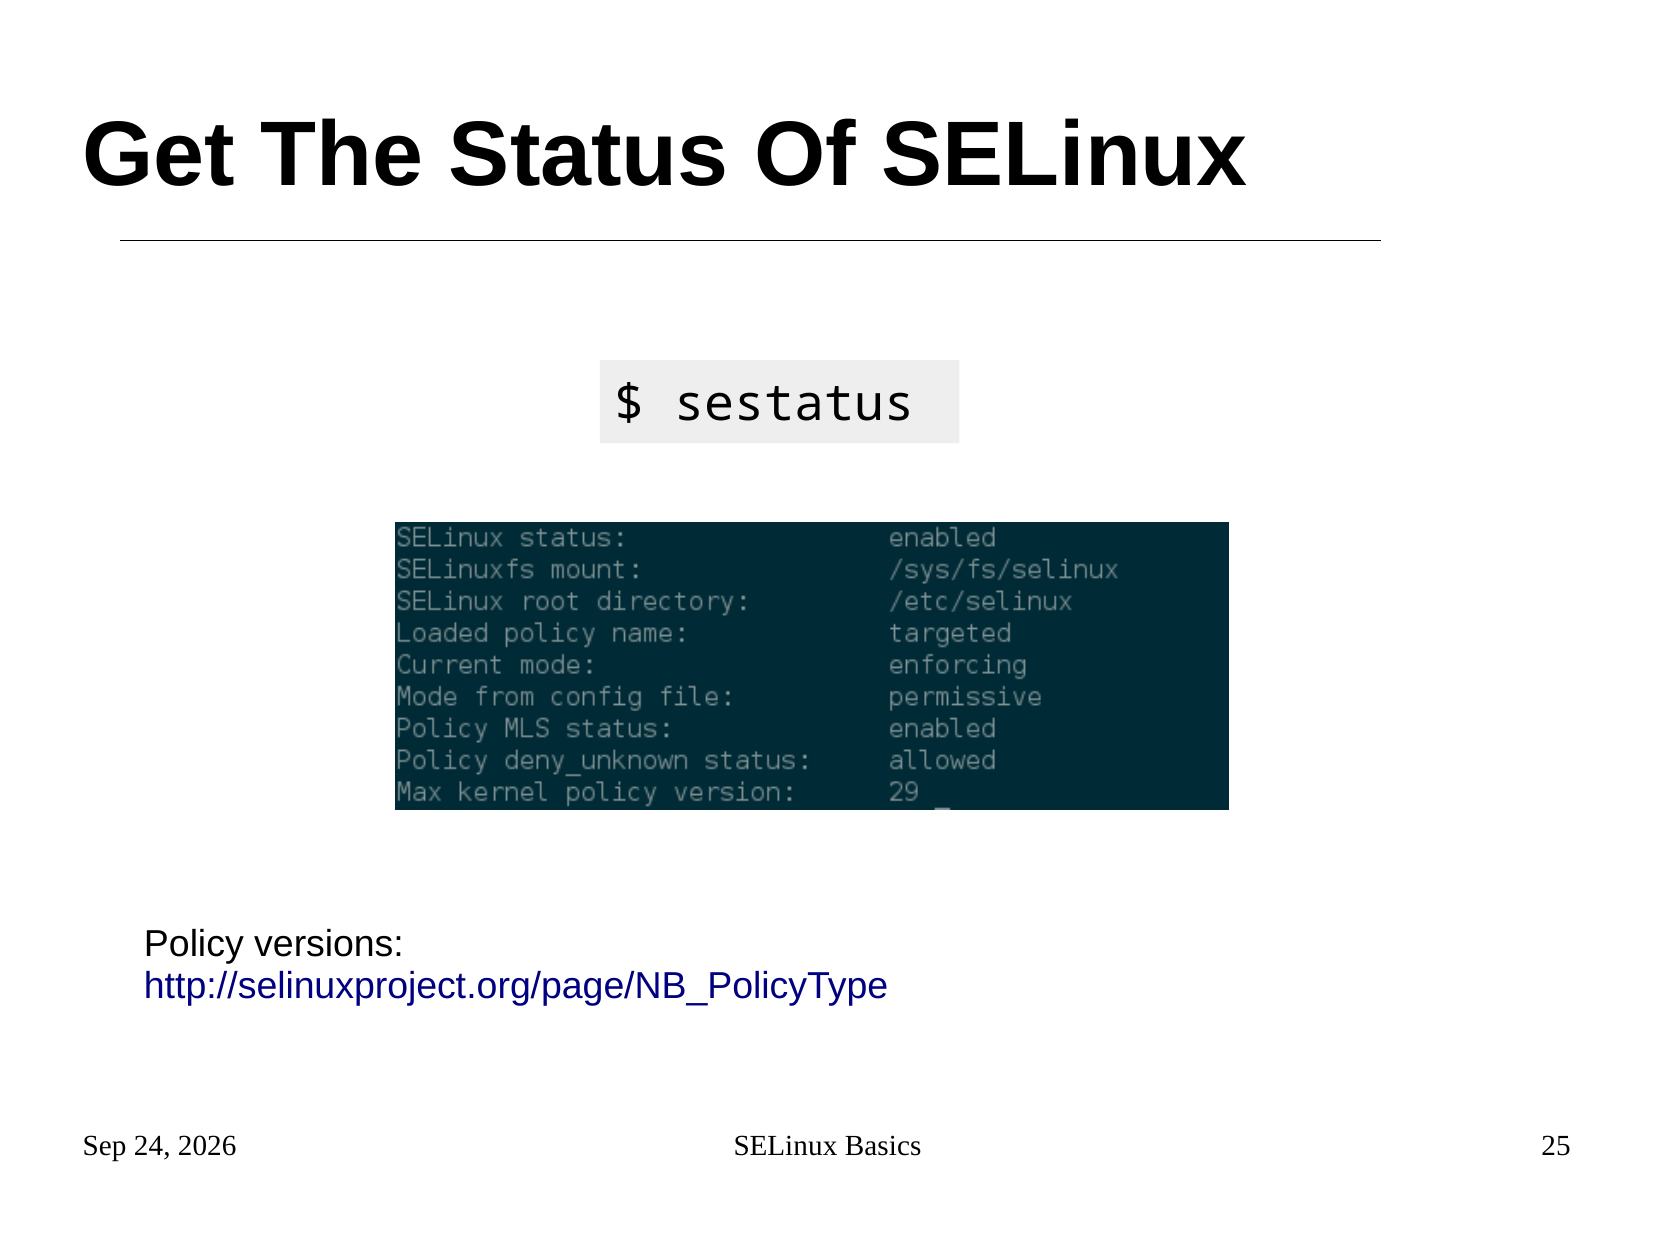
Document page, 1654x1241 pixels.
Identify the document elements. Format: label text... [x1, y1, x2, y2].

picture [614, 782, 625, 801]
text_box $ sestatus [599, 360, 960, 433]
picture [506, 691, 517, 705]
picture [675, 787, 687, 801]
picture [937, 527, 948, 546]
picture [460, 628, 471, 642]
picture [998, 686, 1010, 705]
picture [891, 624, 900, 642]
picture [460, 782, 471, 801]
picture [567, 660, 579, 673]
picture [477, 686, 487, 705]
picture [414, 559, 425, 578]
picture [1106, 564, 1117, 578]
picture [645, 787, 656, 806]
picture [921, 593, 931, 610]
picture [448, 660, 458, 673]
picture [967, 624, 977, 642]
picture [537, 755, 548, 769]
picture [937, 660, 948, 673]
picture [521, 564, 533, 578]
picture [537, 660, 548, 673]
picture [444, 623, 456, 642]
picture [567, 628, 577, 642]
picture [644, 596, 656, 610]
picture [709, 596, 733, 615]
picture [998, 623, 1010, 642]
picture [1014, 591, 1025, 610]
picture [429, 787, 440, 801]
picture [614, 720, 623, 737]
picture [475, 660, 487, 673]
picture [952, 686, 963, 705]
picture [997, 591, 1008, 610]
picture [906, 628, 917, 642]
picture [721, 752, 731, 769]
picture [460, 564, 471, 578]
picture [568, 529, 577, 546]
picture [1075, 564, 1087, 578]
picture [583, 691, 594, 705]
picture [952, 559, 963, 580]
picture [583, 628, 594, 647]
picture [521, 787, 533, 801]
picture [521, 628, 533, 642]
picture [937, 564, 948, 578]
picture [494, 787, 517, 800]
picture [1014, 564, 1025, 578]
picture [427, 718, 439, 737]
picture [552, 691, 562, 705]
picture [660, 596, 669, 610]
picture [904, 750, 915, 769]
picture [475, 596, 487, 610]
picture [937, 755, 979, 769]
picture [460, 755, 469, 769]
picture [568, 723, 579, 737]
picture [967, 596, 979, 610]
picture [552, 532, 564, 546]
picture [491, 656, 500, 673]
picture [521, 660, 533, 673]
picture [950, 527, 962, 546]
picture [1043, 559, 1054, 578]
picture [983, 596, 994, 610]
picture [475, 787, 487, 801]
picture [614, 628, 625, 641]
picture [460, 723, 469, 737]
picture [783, 755, 794, 769]
picture [597, 782, 608, 801]
picture [444, 691, 456, 705]
picture [414, 660, 425, 673]
picture [1029, 596, 1040, 610]
picture [950, 718, 962, 737]
picture [1090, 564, 1102, 578]
picture [552, 628, 563, 642]
picture [429, 591, 440, 610]
picture [983, 691, 994, 705]
picture [998, 559, 1010, 580]
picture [906, 532, 917, 546]
picture [629, 755, 641, 769]
picture [508, 559, 517, 578]
picture [398, 559, 410, 578]
picture [475, 533, 487, 546]
picture [583, 720, 593, 737]
picture [675, 686, 687, 705]
picture [535, 623, 546, 642]
picture [414, 787, 425, 801]
picture [890, 532, 902, 546]
picture [537, 529, 546, 546]
picture [983, 628, 994, 642]
picture [967, 723, 979, 737]
picture [675, 593, 685, 610]
picture [1060, 559, 1071, 578]
picture [445, 559, 456, 578]
picture [535, 782, 546, 801]
picture [525, 596, 534, 610]
picture [614, 561, 623, 578]
picture [475, 623, 487, 642]
picture [925, 628, 934, 641]
picture [614, 691, 625, 705]
picture [1044, 596, 1056, 610]
picture [952, 628, 964, 642]
picture [706, 691, 717, 705]
picture [398, 654, 410, 673]
picture [506, 718, 517, 737]
picture [752, 752, 762, 769]
picture [521, 532, 533, 546]
picture [598, 532, 610, 546]
picture [537, 596, 548, 610]
picture [491, 564, 502, 578]
picture [660, 628, 671, 642]
picture [890, 660, 902, 673]
picture [767, 755, 779, 769]
picture [890, 723, 902, 737]
picture [414, 691, 425, 705]
picture [475, 755, 487, 774]
picture [583, 787, 594, 801]
picture [494, 691, 504, 705]
picture [983, 564, 994, 578]
picture [906, 596, 917, 610]
picture [521, 691, 533, 705]
picture [1060, 596, 1071, 610]
picture [921, 723, 933, 737]
picture [414, 755, 425, 769]
picture [937, 596, 946, 610]
text_box Policy versions: http://selinuxproject.org/page/NB_PolicyType [129, 915, 903, 1014]
picture [398, 718, 410, 737]
picture [521, 755, 533, 769]
picture [629, 723, 641, 737]
picture [552, 596, 564, 610]
picture [906, 691, 917, 705]
picture [429, 628, 441, 642]
picture [552, 755, 564, 774]
picture [460, 596, 471, 610]
picture [629, 787, 639, 801]
picture [491, 532, 502, 546]
picture [475, 564, 487, 578]
picture [598, 723, 610, 737]
picture [998, 660, 1010, 673]
picture [583, 755, 594, 769]
picture [398, 686, 410, 705]
picture [429, 686, 441, 705]
picture [506, 750, 517, 769]
picture [906, 782, 917, 801]
picture [583, 564, 594, 578]
picture [568, 593, 577, 610]
picture [906, 723, 917, 737]
picture [1014, 660, 1025, 679]
picture [709, 787, 733, 801]
picture [414, 591, 425, 610]
picture [921, 564, 933, 583]
picture [689, 686, 700, 705]
picture [429, 527, 440, 546]
picture [414, 628, 425, 642]
picture [567, 564, 579, 578]
picture [398, 782, 410, 800]
picture [567, 691, 579, 705]
picture [891, 782, 902, 801]
picture [398, 527, 410, 546]
picture [706, 755, 717, 769]
picture [906, 564, 917, 578]
picture [583, 533, 594, 546]
picture [598, 591, 610, 610]
picture [1014, 692, 1025, 705]
picture [1029, 691, 1040, 705]
picture [398, 623, 410, 642]
picture [598, 755, 610, 769]
picture [1029, 564, 1040, 578]
picture [552, 564, 564, 578]
picture [614, 591, 625, 610]
title Get The Status Of SELinux [82, 94, 1264, 213]
picture [890, 691, 902, 710]
picture [644, 755, 687, 769]
picture [890, 755, 902, 769]
picture [567, 787, 579, 806]
picture [737, 782, 748, 801]
picture [632, 596, 642, 609]
picture [429, 559, 440, 578]
picture [967, 532, 979, 546]
picture [952, 591, 963, 611]
picture [937, 718, 948, 737]
picture [920, 750, 931, 769]
picture [967, 691, 979, 705]
picture [629, 628, 641, 642]
picture [414, 527, 425, 546]
picture [662, 686, 671, 705]
picture [445, 718, 456, 737]
picture [921, 532, 933, 546]
picture [460, 660, 471, 673]
picture [983, 718, 994, 737]
picture [475, 723, 487, 742]
picture [891, 591, 902, 611]
picture [506, 628, 517, 647]
picture [767, 787, 779, 800]
picture [398, 750, 410, 768]
picture [445, 750, 456, 769]
picture [691, 787, 702, 801]
picture [923, 654, 933, 673]
picture [445, 591, 456, 610]
picture [398, 591, 410, 610]
picture [937, 691, 948, 705]
picture [937, 628, 948, 647]
picture [906, 660, 917, 673]
picture [427, 750, 439, 769]
picture [491, 596, 502, 610]
picture [644, 723, 656, 737]
picture [460, 532, 471, 546]
picture [598, 564, 610, 578]
picture [983, 750, 994, 769]
picture [414, 723, 425, 737]
picture [445, 532, 456, 546]
picture [521, 718, 533, 737]
picture [432, 660, 442, 673]
picture [955, 660, 965, 673]
picture [969, 559, 979, 578]
picture [752, 787, 764, 801]
picture [600, 686, 610, 705]
picture [629, 691, 641, 710]
picture [891, 559, 902, 580]
picture [983, 527, 994, 546]
picture [644, 628, 656, 641]
picture [614, 750, 625, 769]
picture [691, 596, 702, 610]
picture [552, 655, 564, 673]
picture [967, 660, 977, 673]
picture [737, 755, 748, 769]
picture [983, 660, 994, 673]
picture [925, 691, 934, 705]
picture [537, 718, 548, 737]
